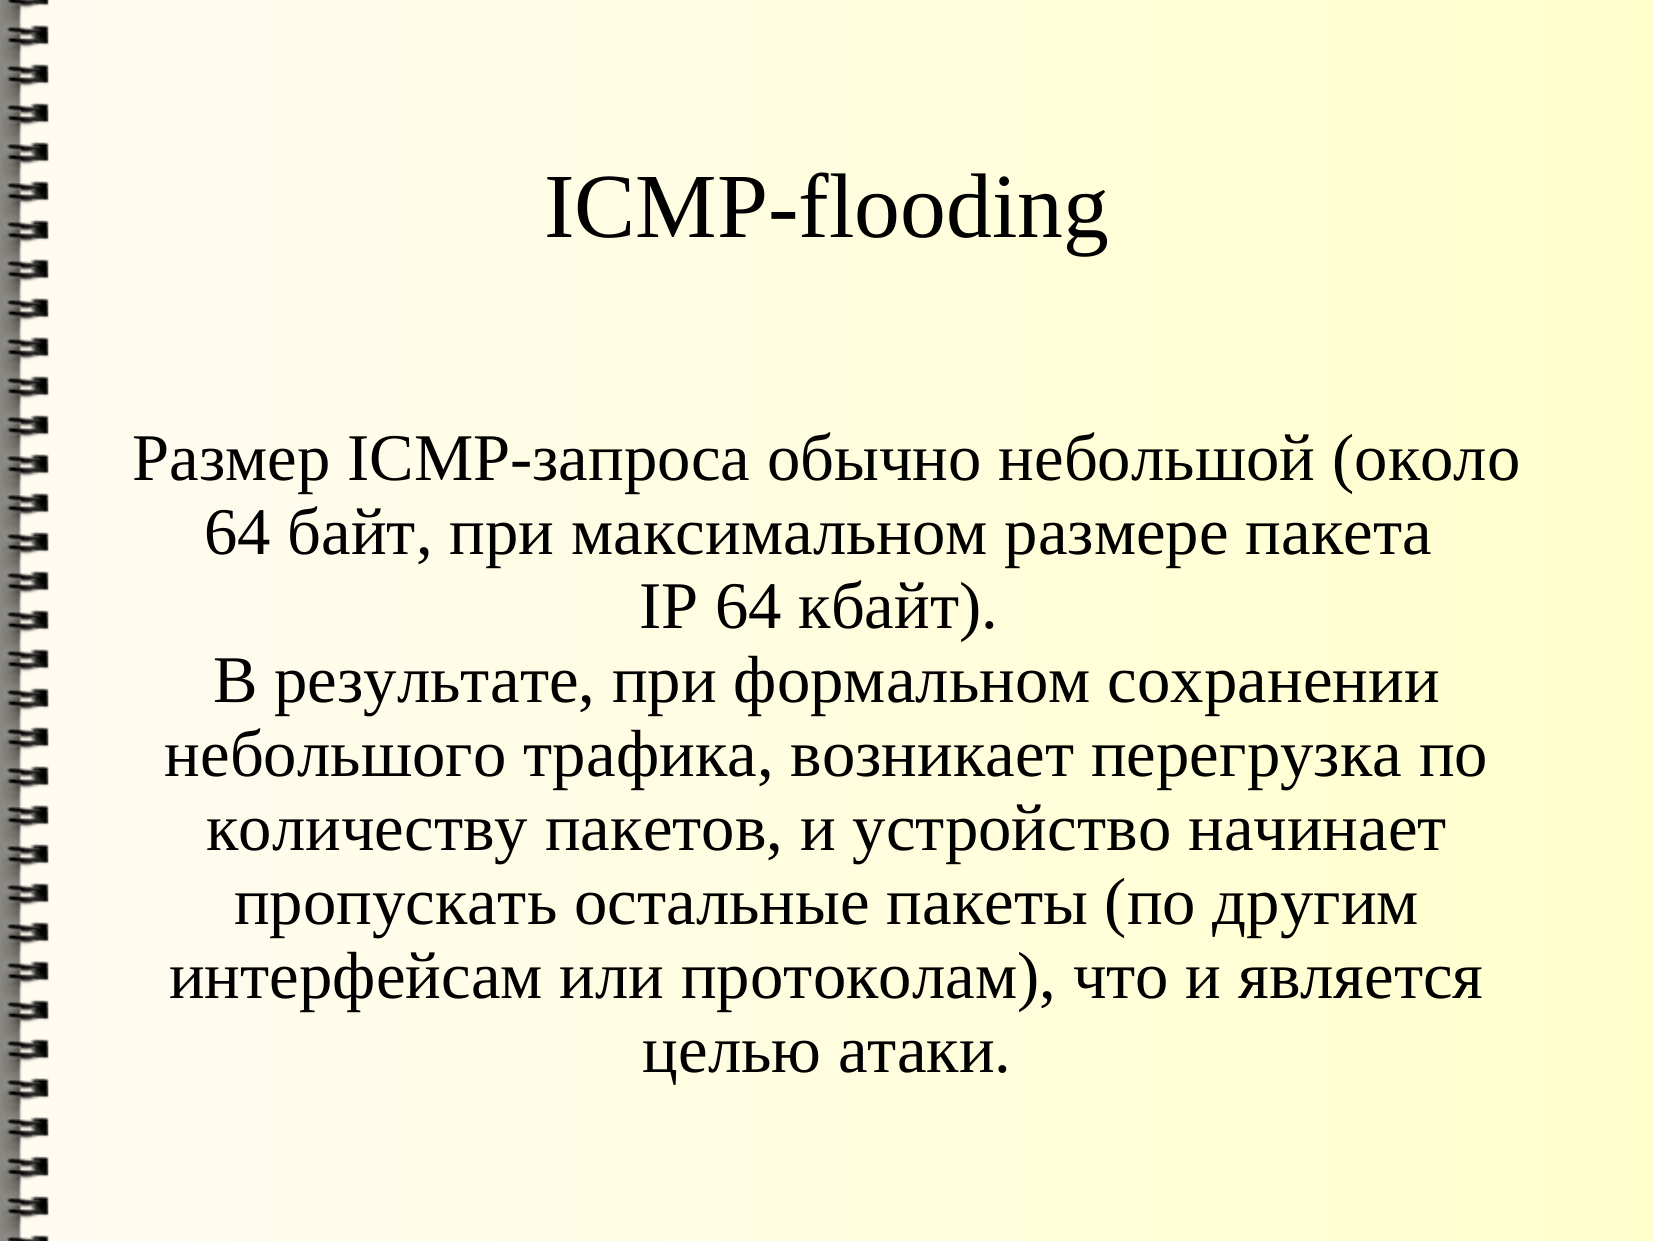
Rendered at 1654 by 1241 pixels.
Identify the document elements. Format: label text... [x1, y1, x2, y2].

picture [0, 0, 1654, 1241]
subtitle Размер ICMP-запроса обычно небольшой (около 64 байт, при максимальном размере пакета IP 64 кбайт). В результате, при формальном сохранении небольшого трафика, возникает перегрузка по количеству пакетов, и устройство начинает пропускать остальные пакеты (по другим интерфейсам или протоколам), что и является целью атаки. [121, 344, 1534, 1164]
title ICMP-flooding [121, 110, 1534, 303]
